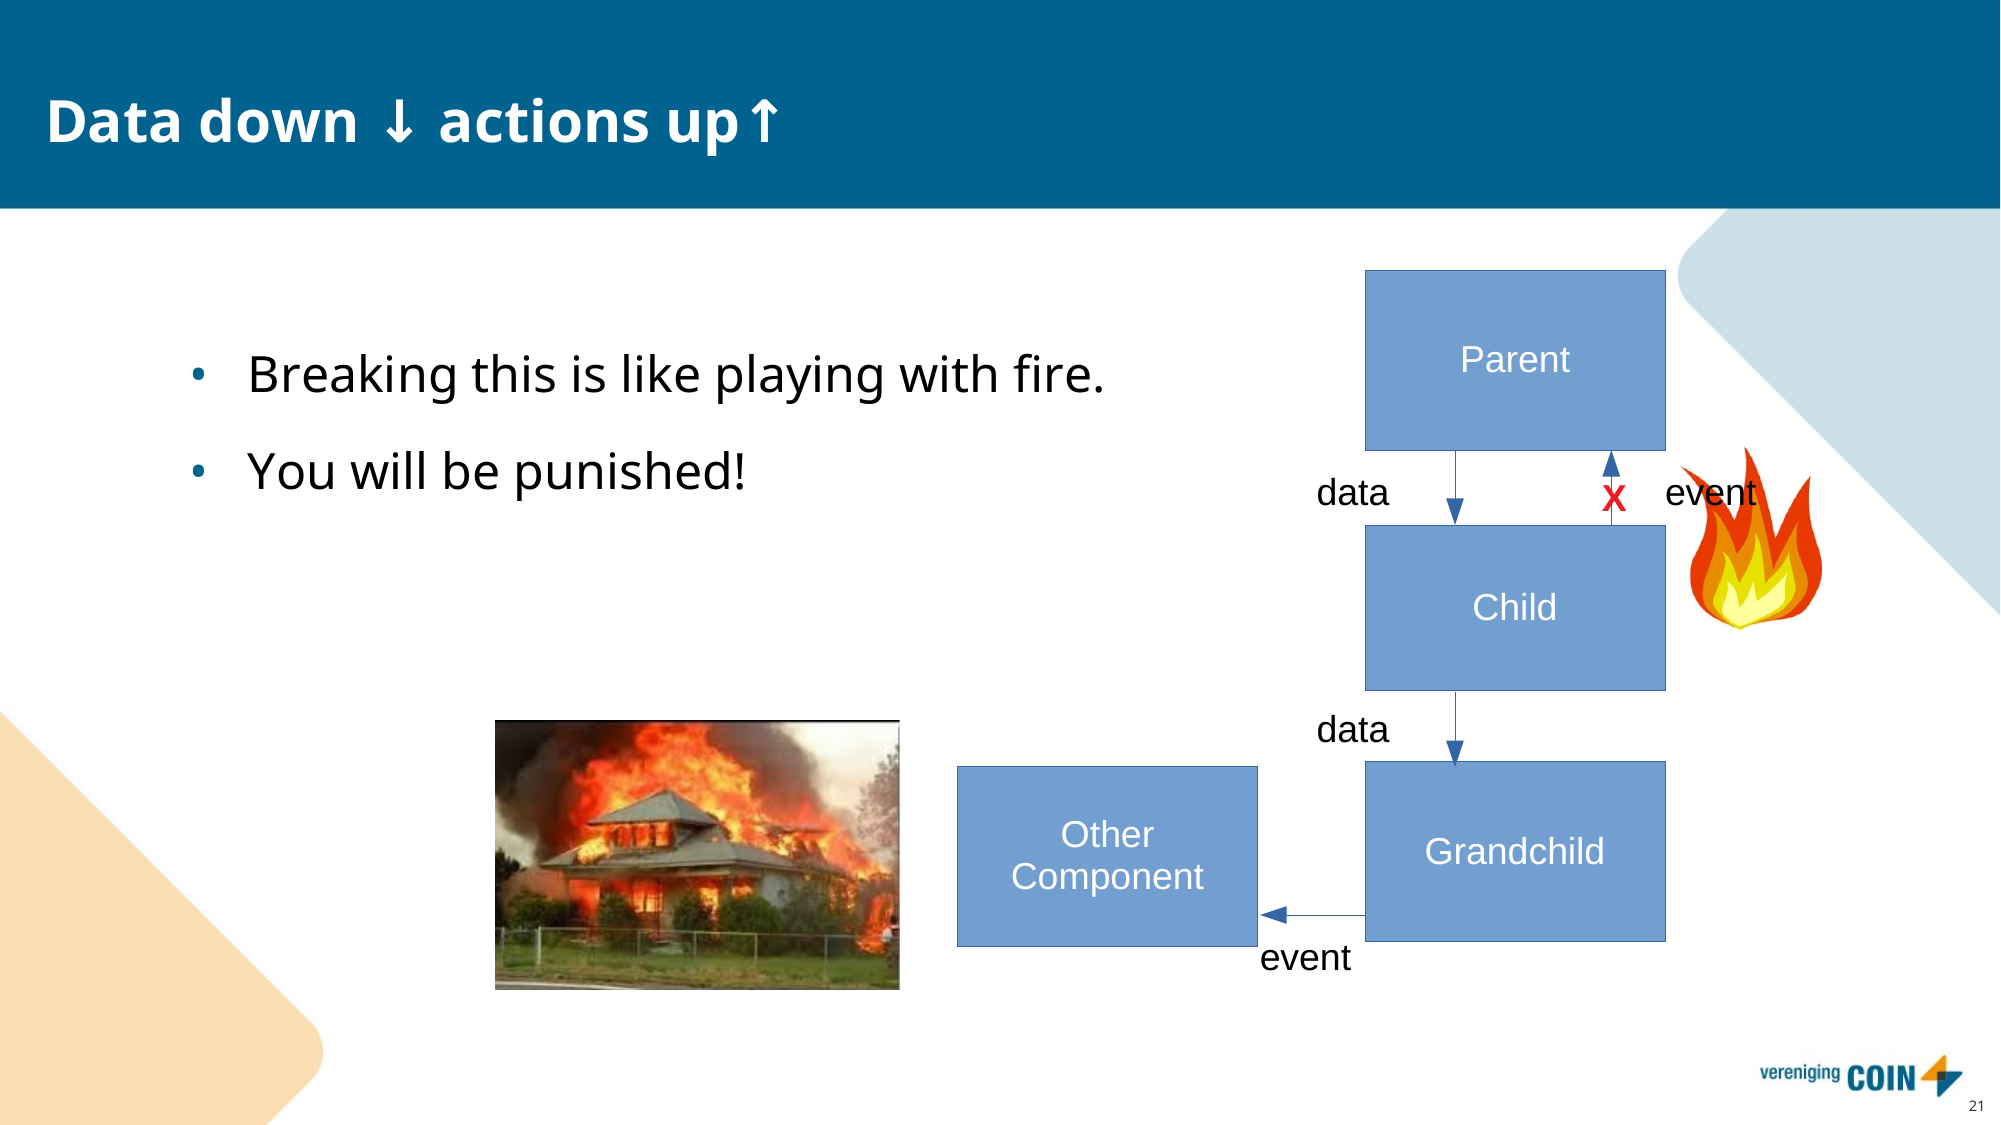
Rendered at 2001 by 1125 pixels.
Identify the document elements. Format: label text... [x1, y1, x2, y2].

text_box Parent [1365, 270, 1666, 451]
text_box Data down ↓ actions up↑ [30, 31, 1969, 162]
picture [0, 208, 2001, 1125]
text_box event [1650, 465, 1786, 522]
text_box Grandchild [1365, 761, 1666, 942]
text_box X [1587, 471, 1663, 528]
text_box Child [1365, 525, 1666, 691]
text_box Other Component [957, 766, 1258, 947]
text_box event [1245, 930, 1381, 991]
text_box data [1301, 464, 1437, 522]
text_box data [1301, 701, 1437, 758]
text_box Breaking this is like playing with fire. You will be punished! [174, 305, 1275, 555]
